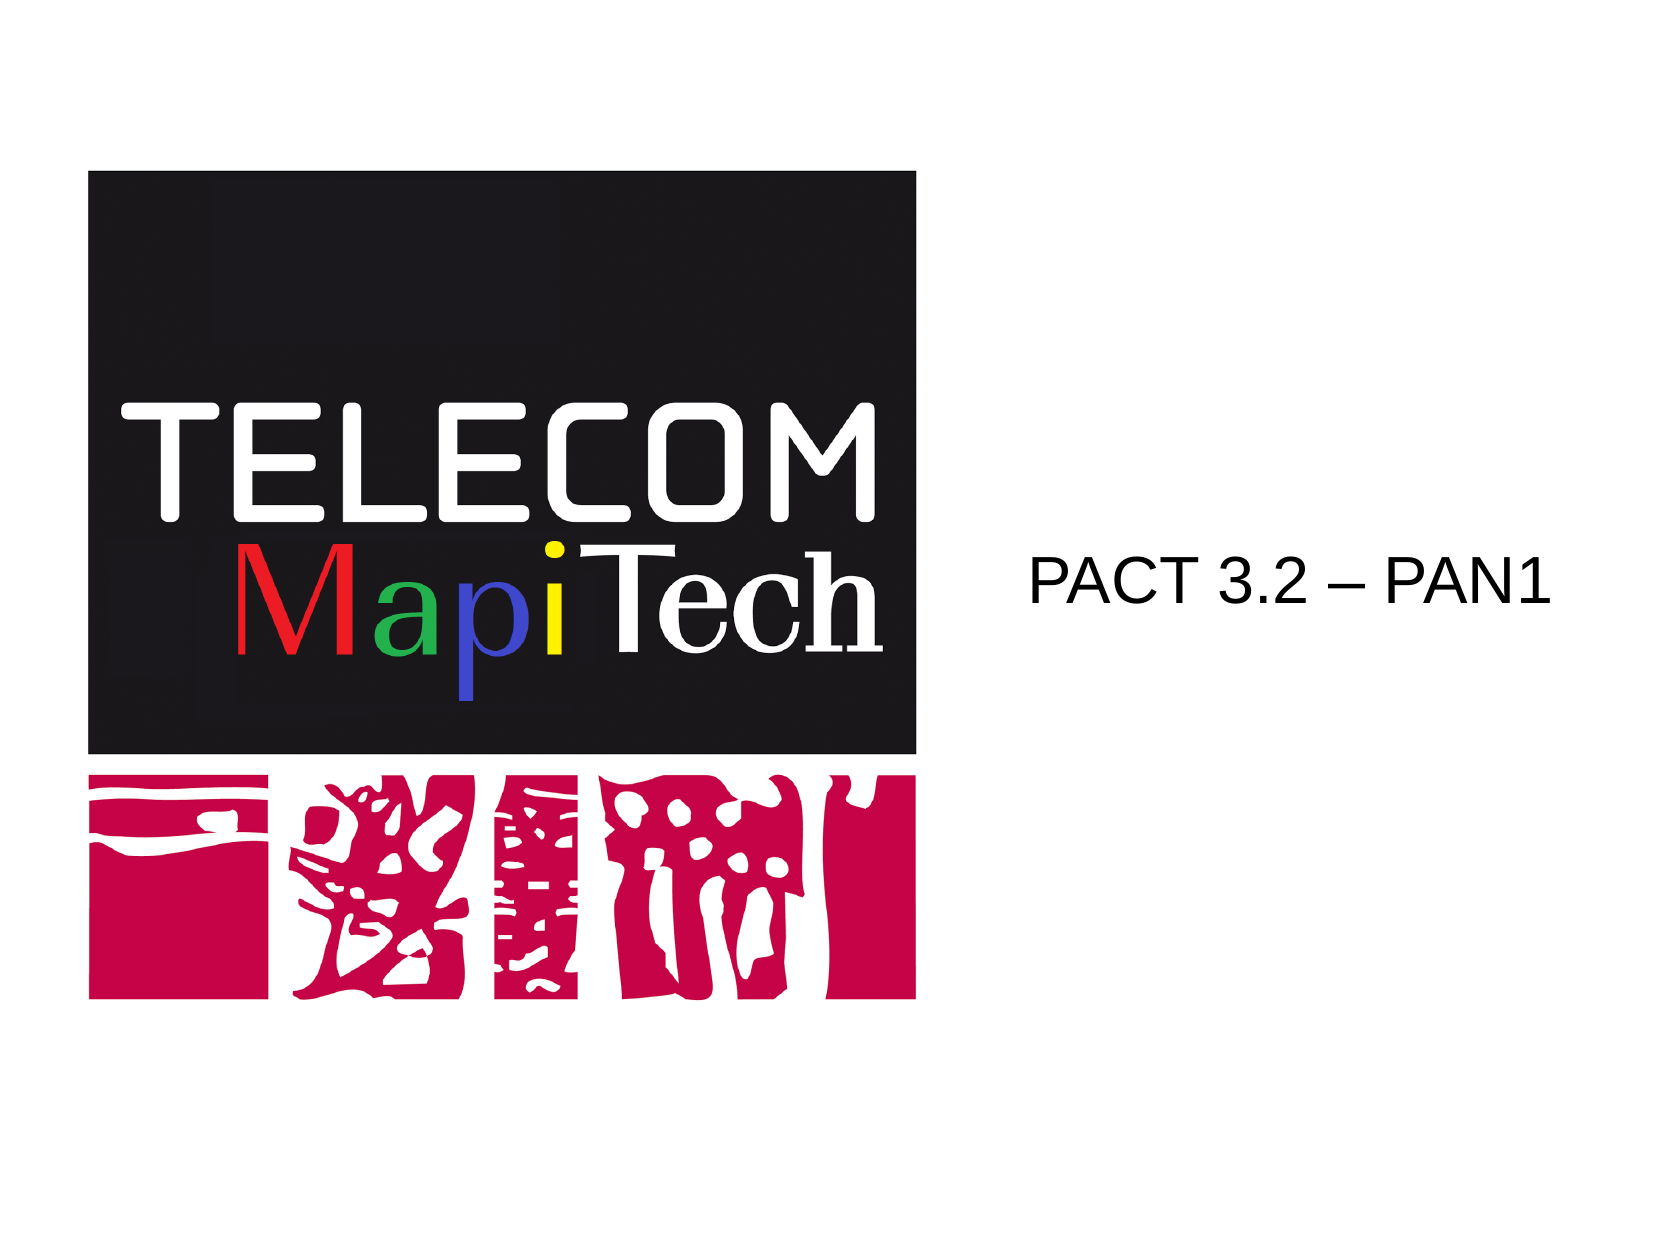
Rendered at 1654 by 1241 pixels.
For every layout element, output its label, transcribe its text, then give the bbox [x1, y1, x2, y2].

list PACT 3.2 – PAN1 [956, 543, 1654, 1241]
picture [59, 141, 945, 1028]
